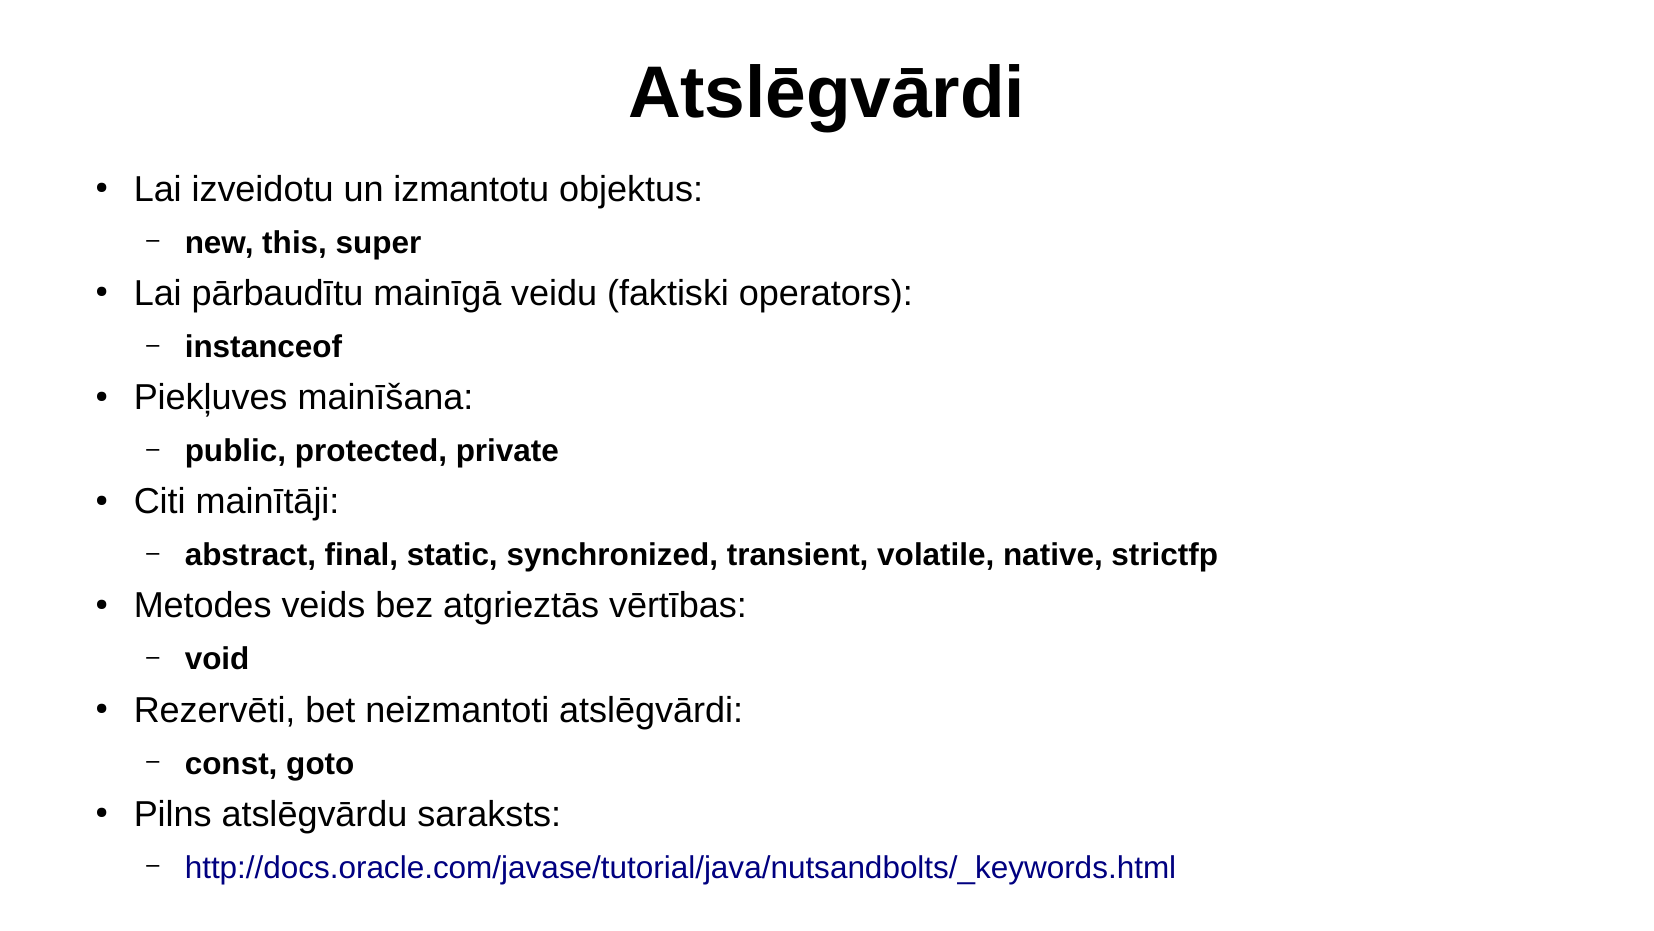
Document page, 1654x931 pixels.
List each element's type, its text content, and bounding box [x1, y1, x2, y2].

title Atslēgvārdi [82, 37, 1571, 147]
list Lai izveidotu un izmantotu objektus: new, this, super Lai pārbaudītu mainīgā veidu (faktiski operators): instanceof Piekļuves mainīšana: public, protected, private Citi mainītāji: abstract, final, static, synchronized, transient, volatile, native, strictfp Metodes veids bez atgrieztās vērtības: void Rezervēti, bet neizmantoti atslēgvārdi: const, goto Pilns atslēgvārdu saraksts: http://docs.oracle.com/javase/tutorial/java/nutsandbolts/_keywords.html [82, 168, 1538, 889]
